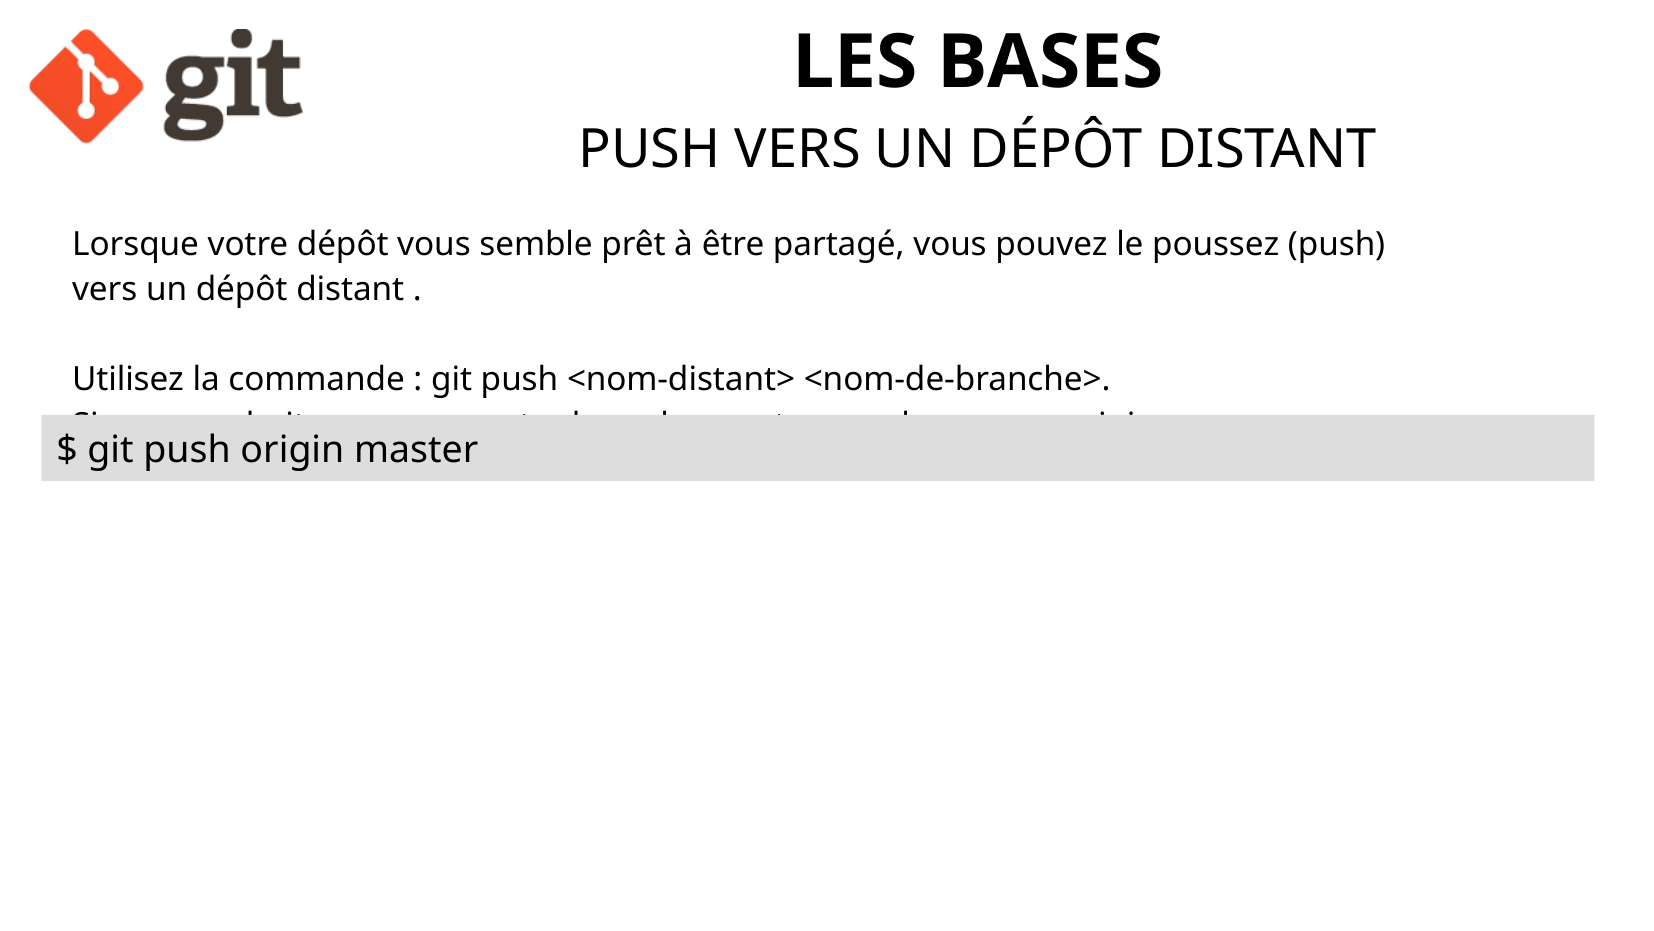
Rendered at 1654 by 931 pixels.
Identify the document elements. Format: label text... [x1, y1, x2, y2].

text_box Lorsque votre dépôt vous semble prêt à être partagé, vous pouvez le poussez (push) vers un dépôt distant . Utilisez la commande : git push <nom-distant> <nom-de-branche>. Si vous souhaitez pousser votre branche master vers le serveur origin : [57, 212, 1424, 414]
picture [29, 29, 303, 144]
text_box Les bases PUSH vers un dépôt distant [302, 0, 1654, 198]
text_box $ git push origin master [41, 414, 1595, 473]
